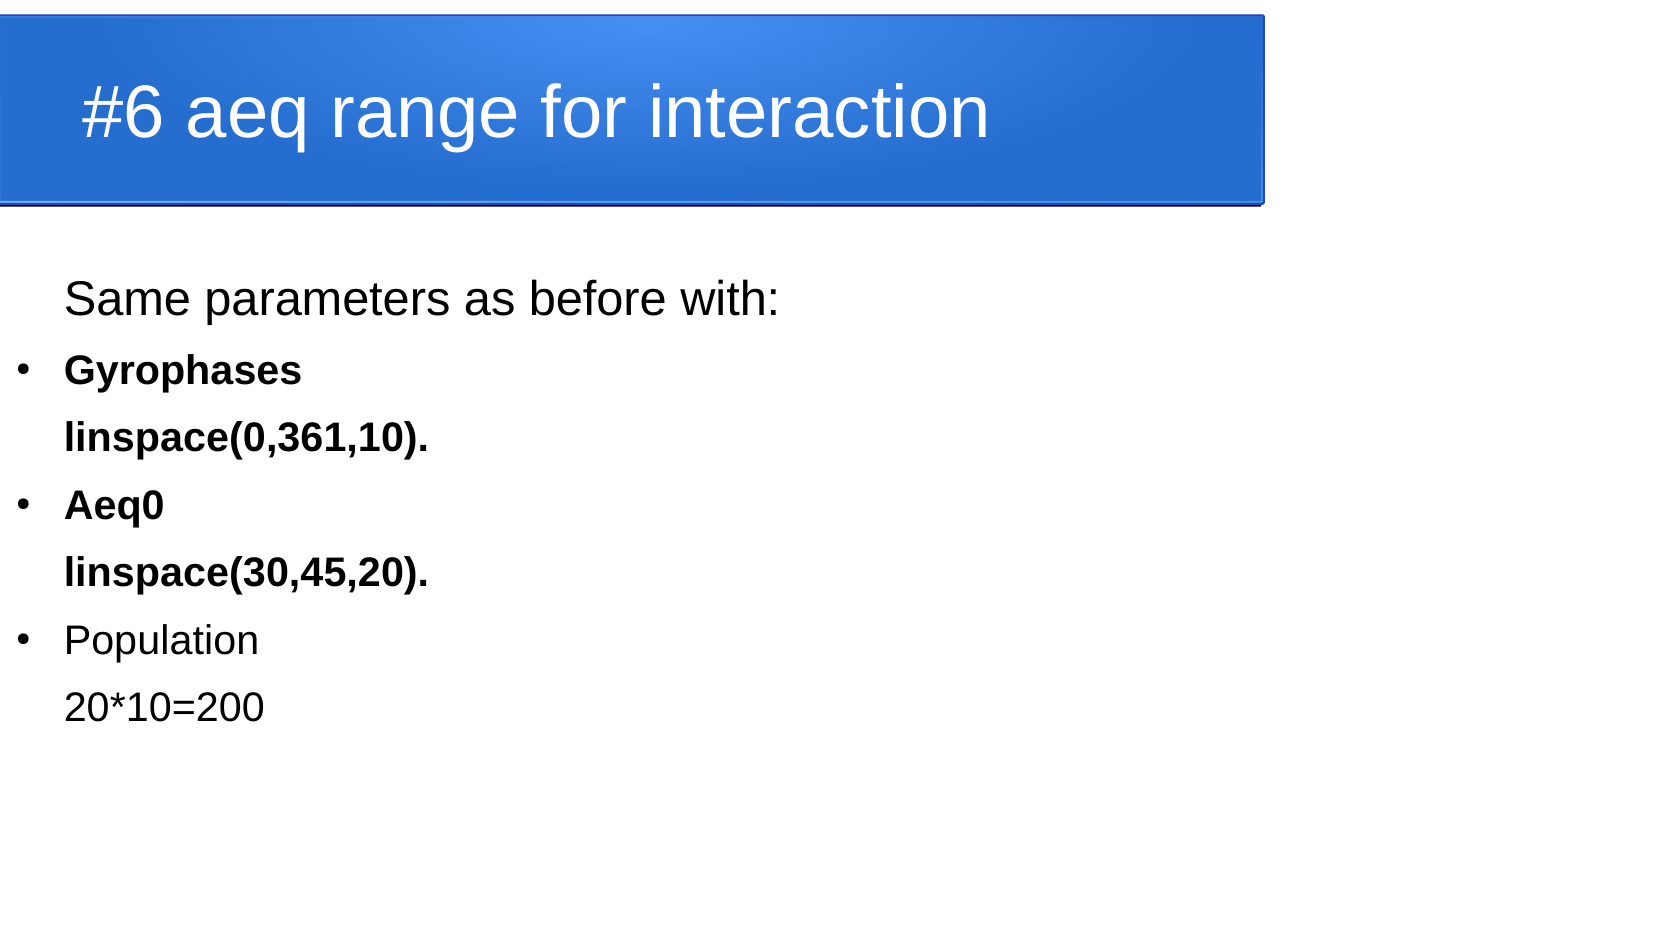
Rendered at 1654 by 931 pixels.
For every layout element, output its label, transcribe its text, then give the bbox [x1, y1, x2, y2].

list Same parameters as before with: Gyrophases linspace(0,361,10). Aeq0 linspace(30,45,20). Population 20*10=200 [0, 195, 1489, 735]
title #6 aeq range for interaction [82, 35, 1235, 189]
